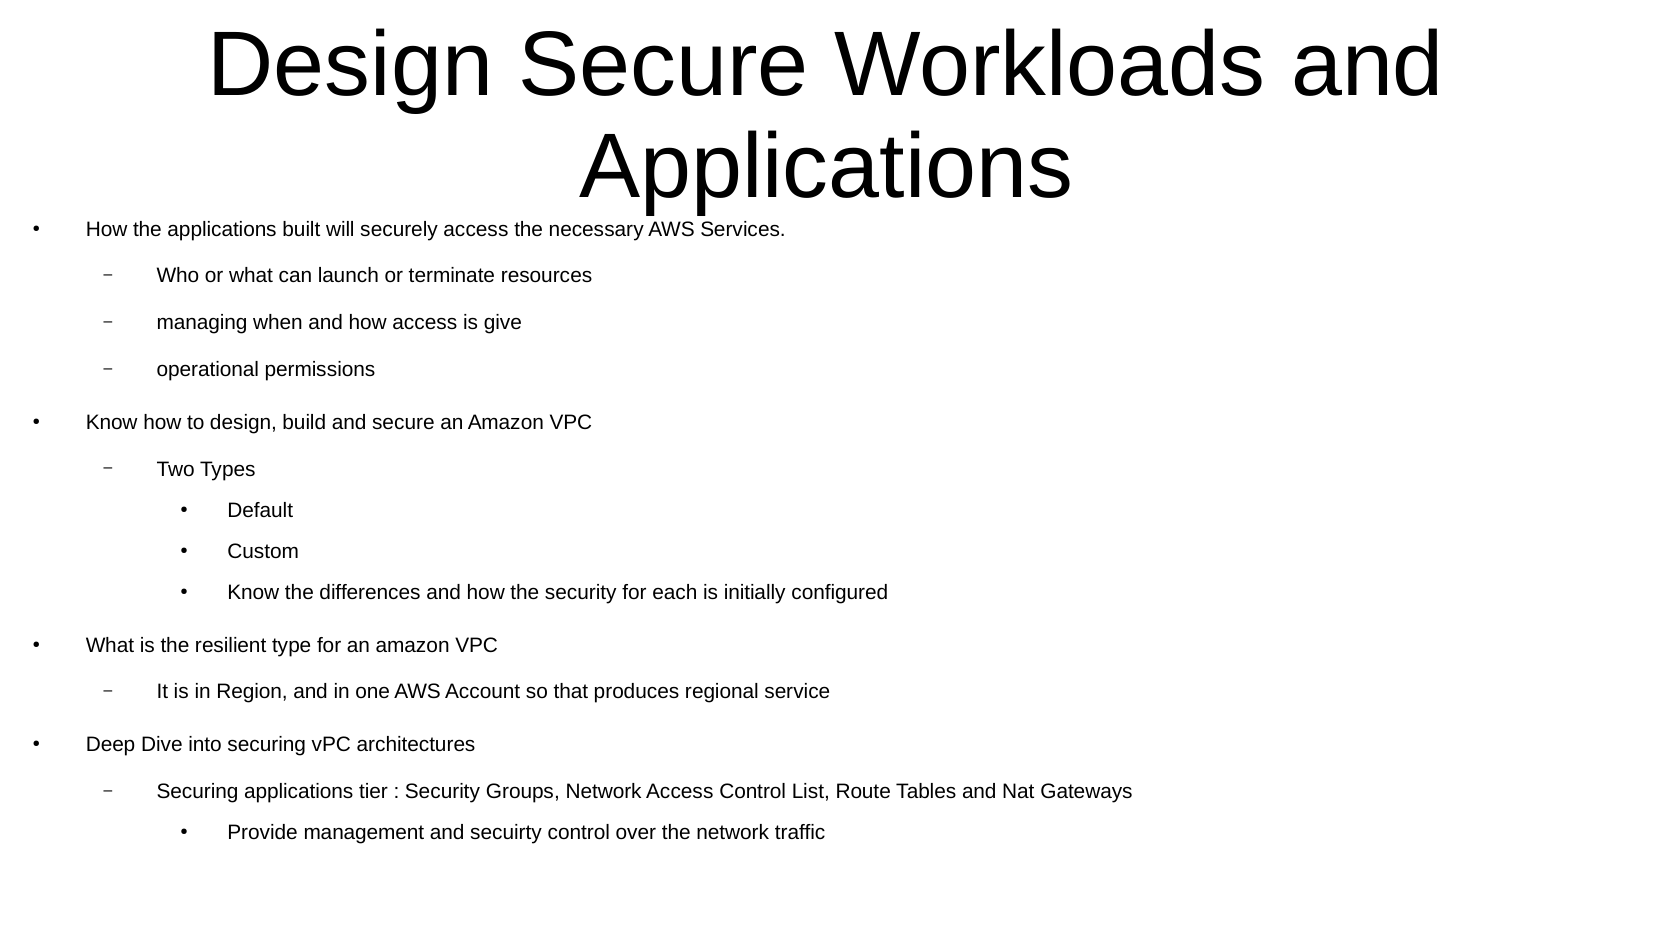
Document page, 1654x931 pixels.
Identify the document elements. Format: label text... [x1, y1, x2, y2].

title Design Secure Workloads and Applications [82, 12, 1571, 217]
list How the applications built will securely access the necessary AWS Services. Who or what can launch or terminate resources managing when and how access is give operational permissions Know how to design, build and secure an Amazon VPC Two Types Default Custom Know the differences and how the security for each is initially configured What is the resilient type for an amazon VPC It is in Region, and in one AWS Account so that produces regional service Deep Dive into securing vPC architectures Securing applications tier : Security Groups, Network Access Control List, Route Tables and Nat Gateways Provide management and secuirty control over the network traffic [15, 217, 1571, 900]
